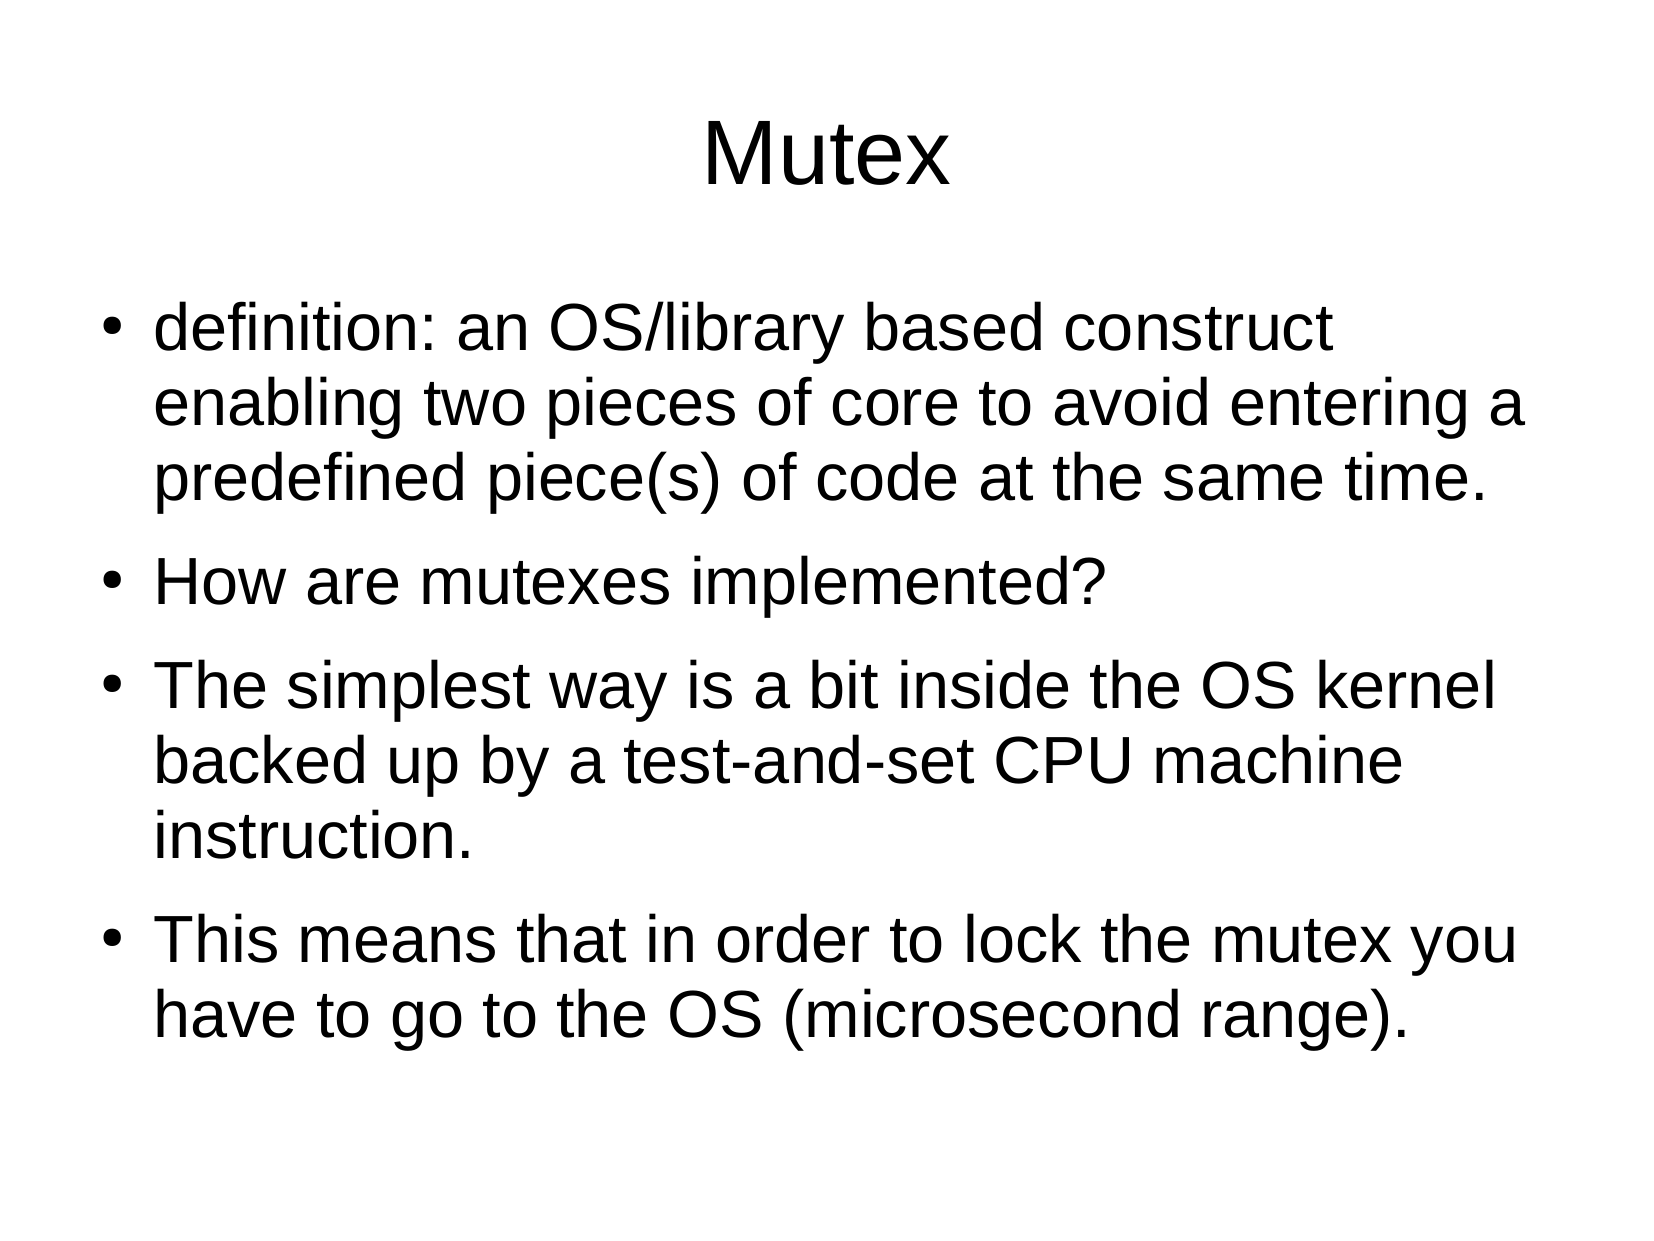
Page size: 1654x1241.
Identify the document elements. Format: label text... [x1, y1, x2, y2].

title Mutex [82, 49, 1571, 257]
list definition: an OS/library based construct enabling two pieces of core to avoid entering a predefined piece(s) of code at the same time. How are mutexes implemented? The simplest way is a bit inside the OS kernel backed up by a test-and-set CPU machine instruction. This means that in order to lock the mutex you have to go to the OS (microsecond range). [82, 290, 1571, 1109]
